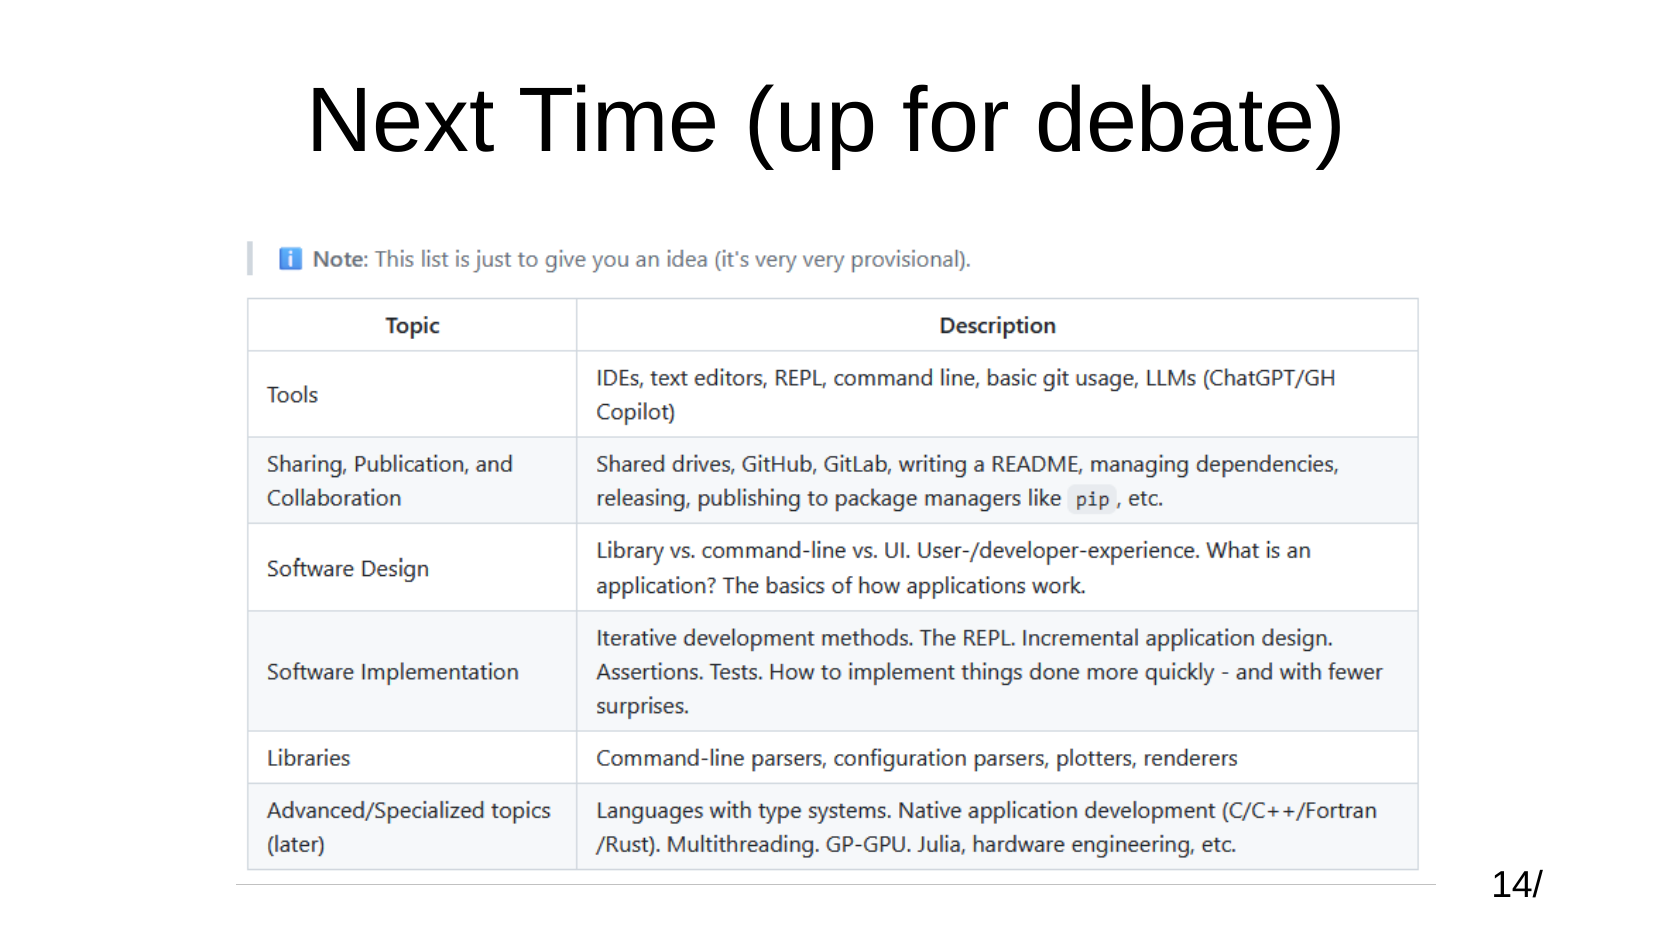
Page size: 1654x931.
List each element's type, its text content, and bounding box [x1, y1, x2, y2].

picture [236, 233, 1436, 886]
title Next Time (up for debate) [82, 37, 1571, 193]
text_box / [1476, 856, 1625, 931]
